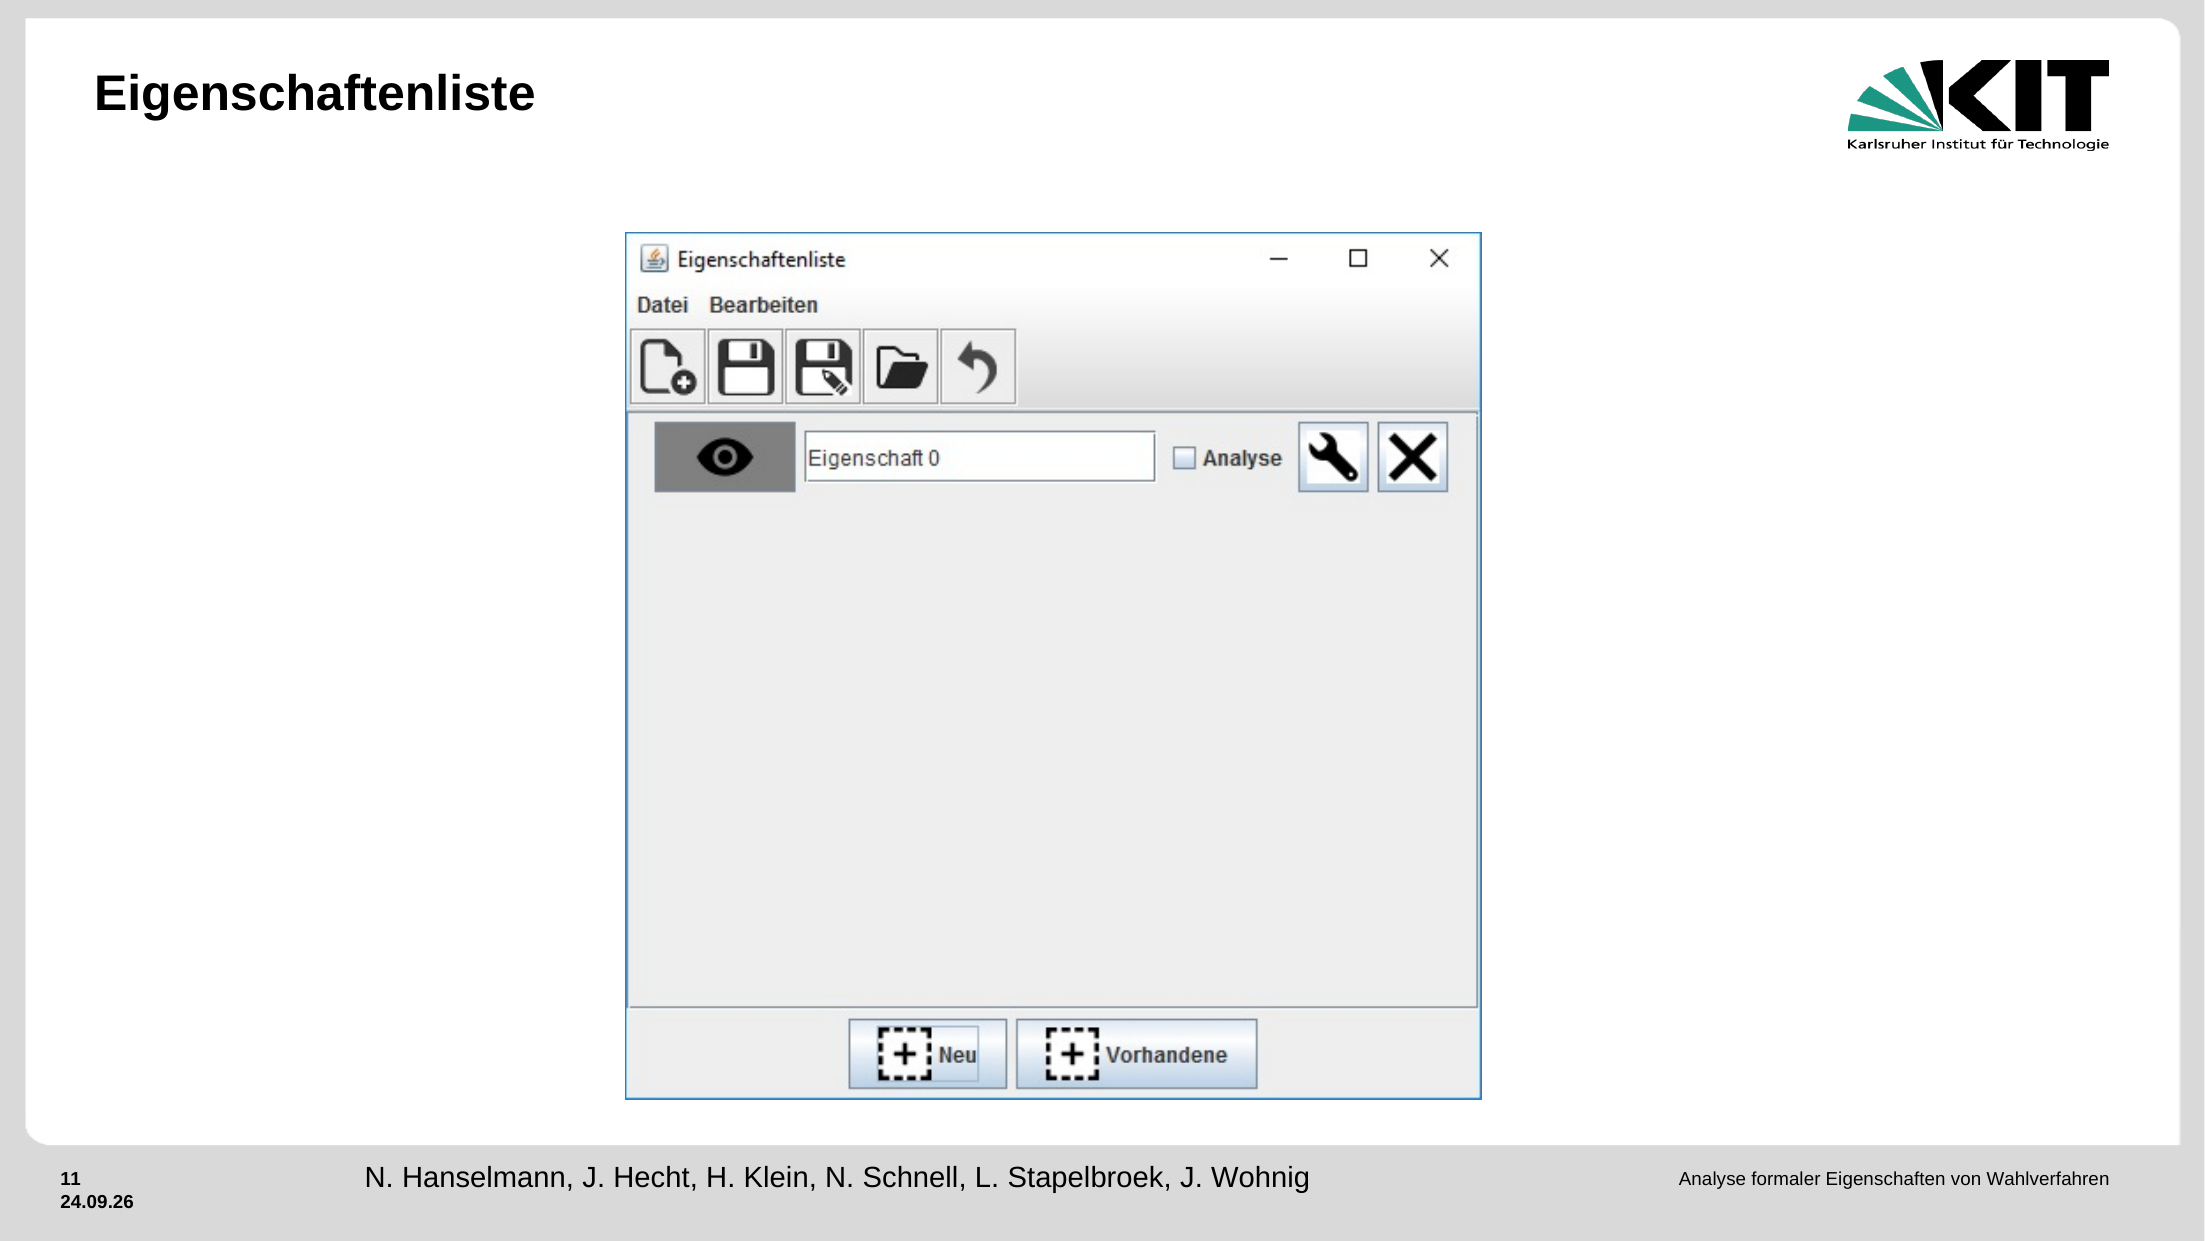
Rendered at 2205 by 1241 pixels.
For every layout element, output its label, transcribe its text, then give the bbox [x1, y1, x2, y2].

picture [0, 0, 2205, 1241]
title Eigenschaftenliste [94, 60, 1761, 162]
